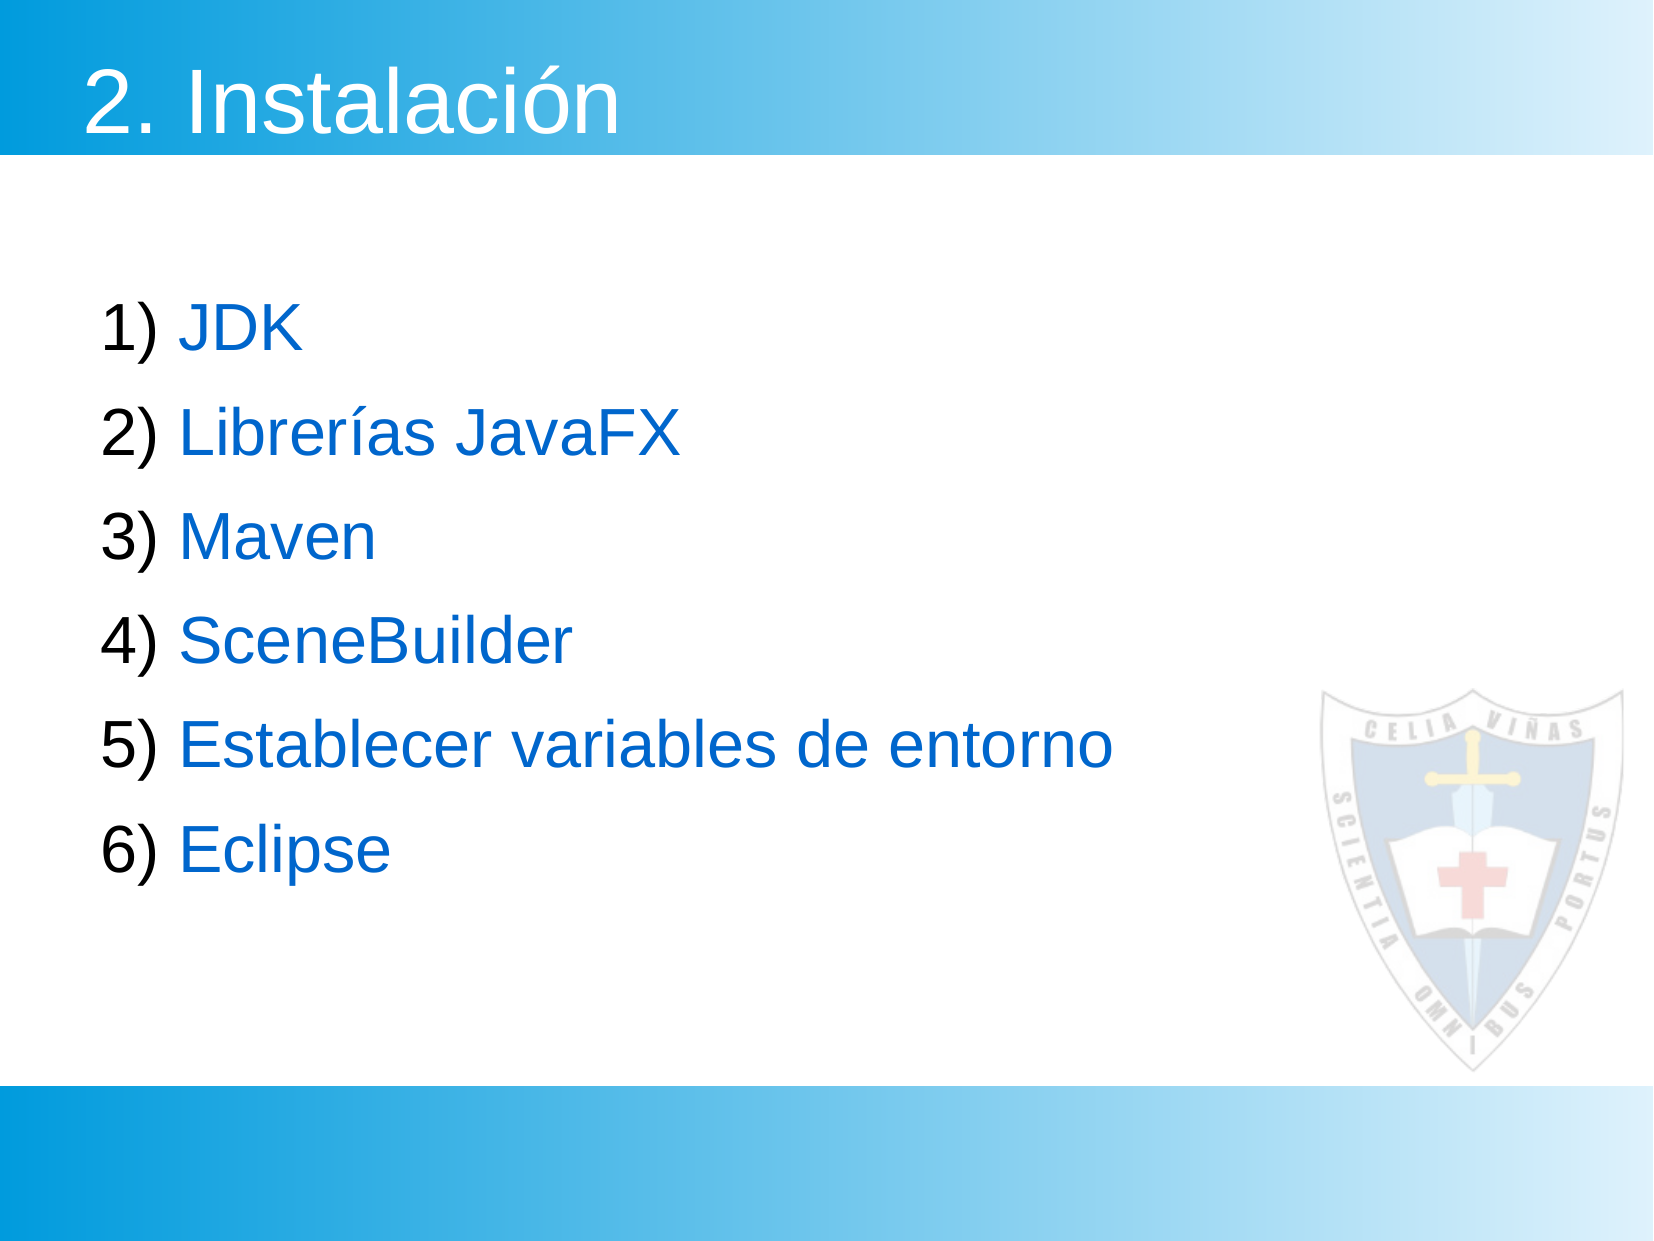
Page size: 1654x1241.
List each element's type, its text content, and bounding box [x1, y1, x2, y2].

picture [1317, 673, 1630, 1086]
list JDK Librerías JavaFX Maven SceneBuilder Establecer variables de entorno Eclipse [82, 290, 1571, 1010]
title 2. Instalación [82, 49, 1571, 155]
